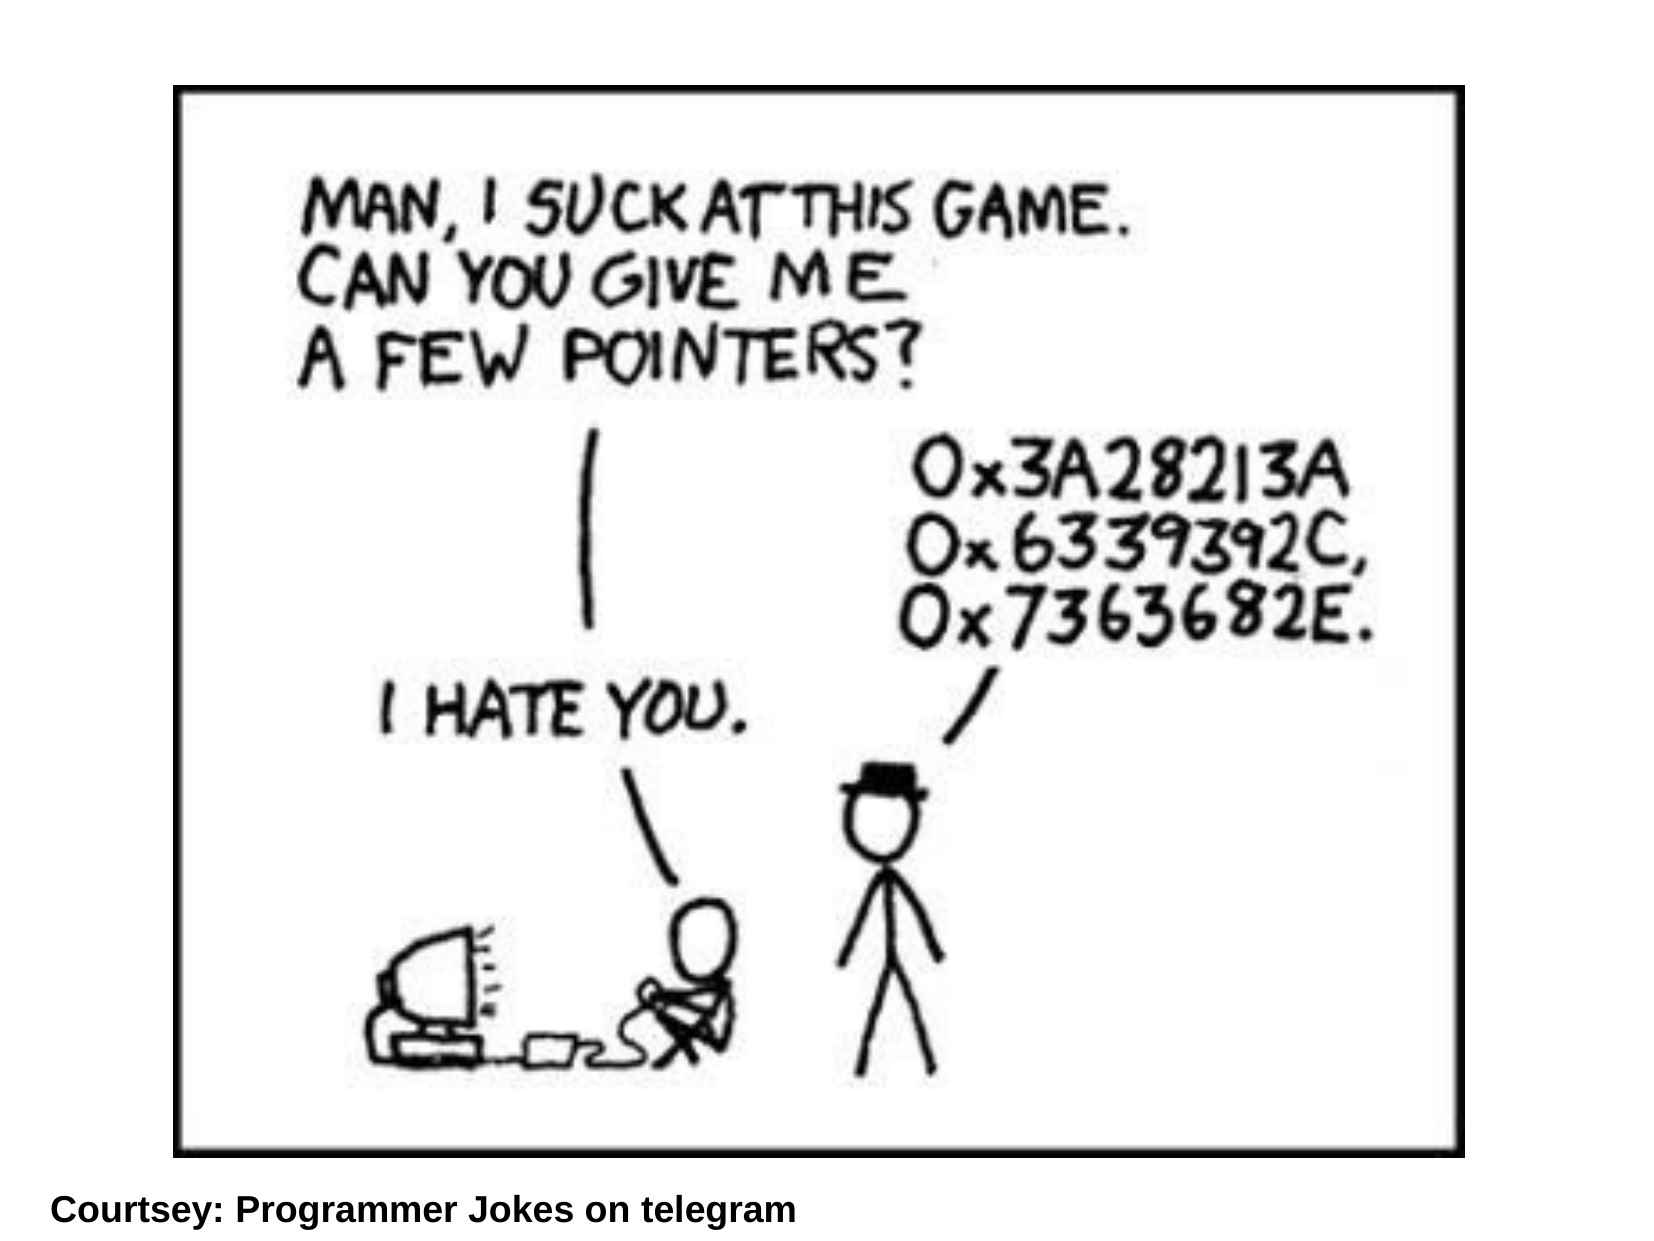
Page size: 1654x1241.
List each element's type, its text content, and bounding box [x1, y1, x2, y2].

text_box Courtsey: Programmer Jokes on telegram [35, 1181, 1489, 1238]
picture [173, 85, 1465, 1158]
